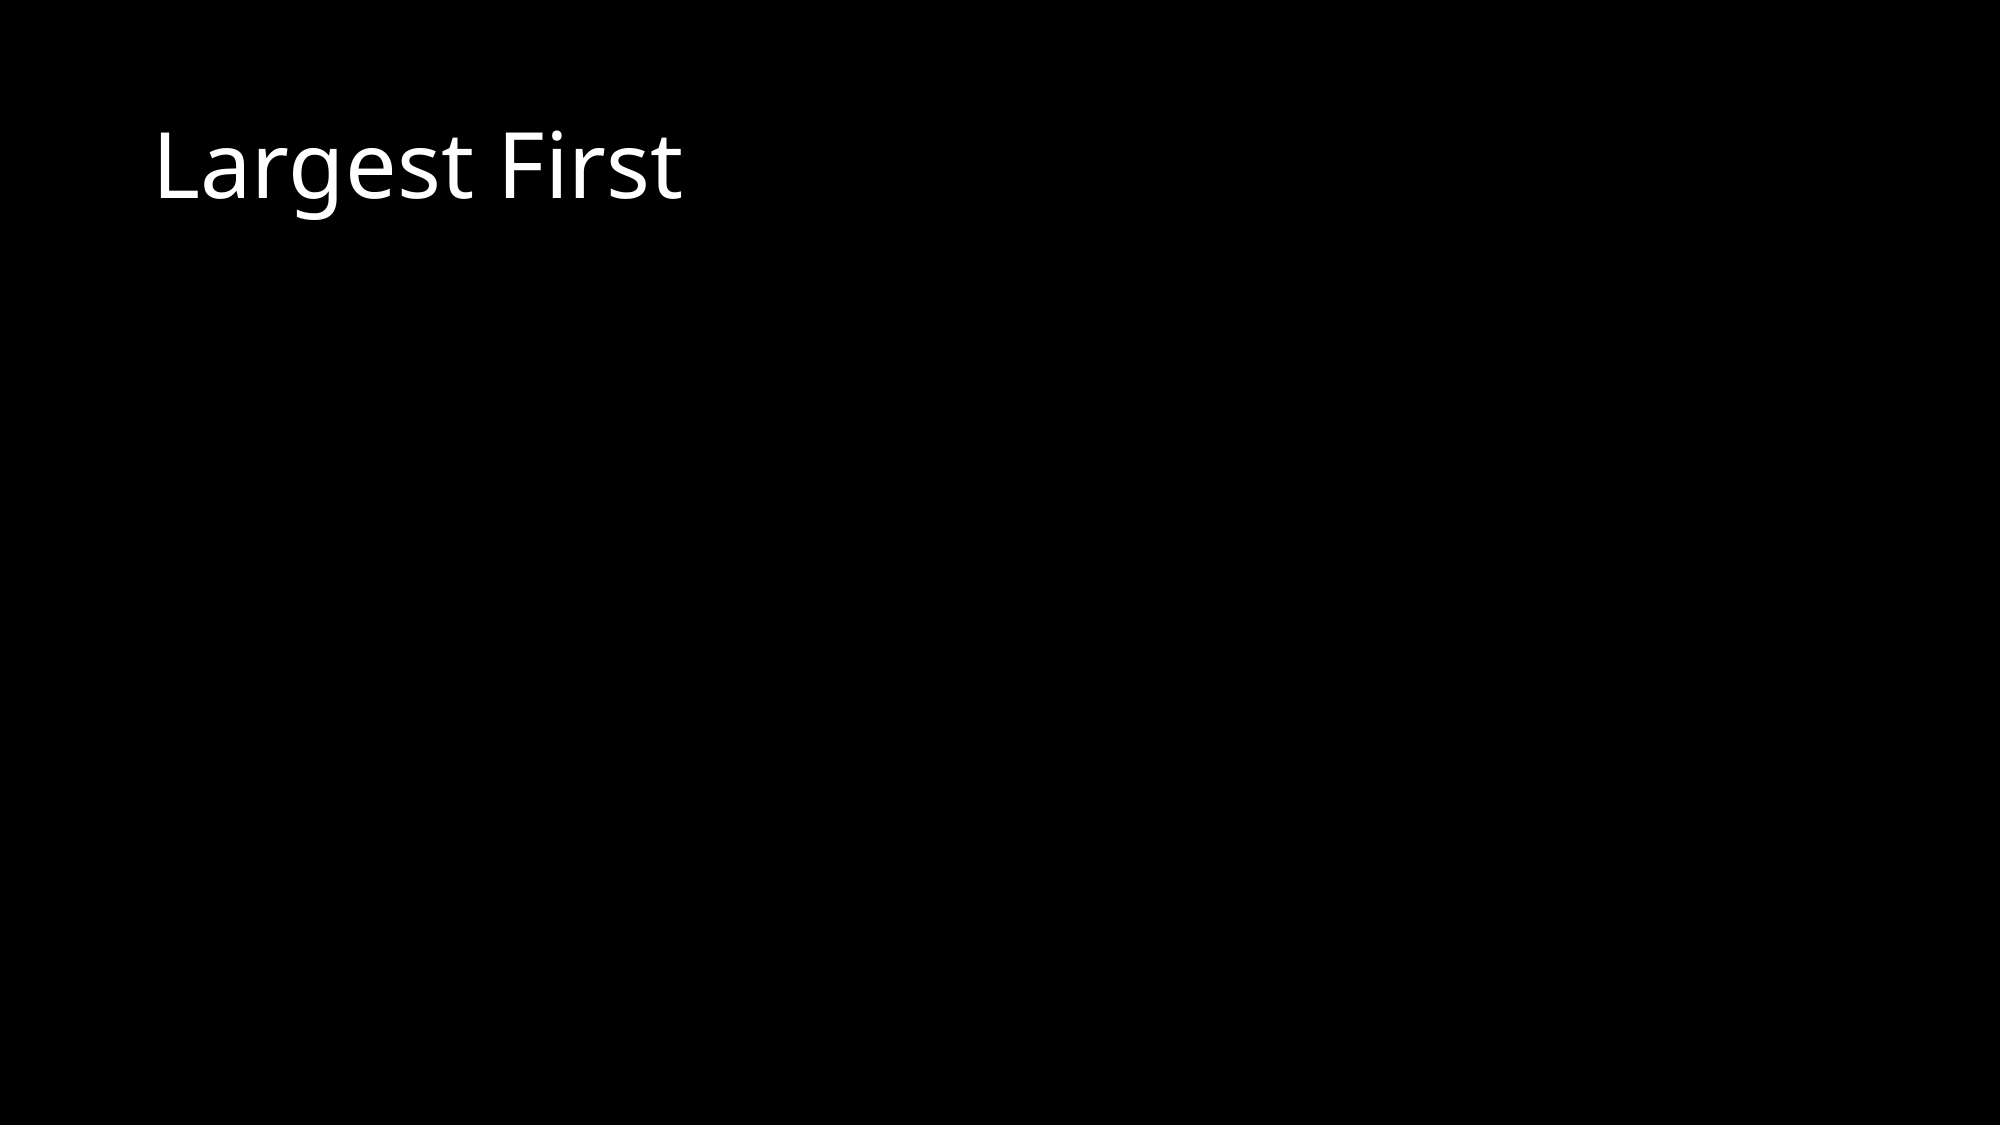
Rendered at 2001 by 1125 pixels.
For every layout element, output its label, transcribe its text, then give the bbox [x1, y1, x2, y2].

title Largest First [137, 59, 1863, 278]
